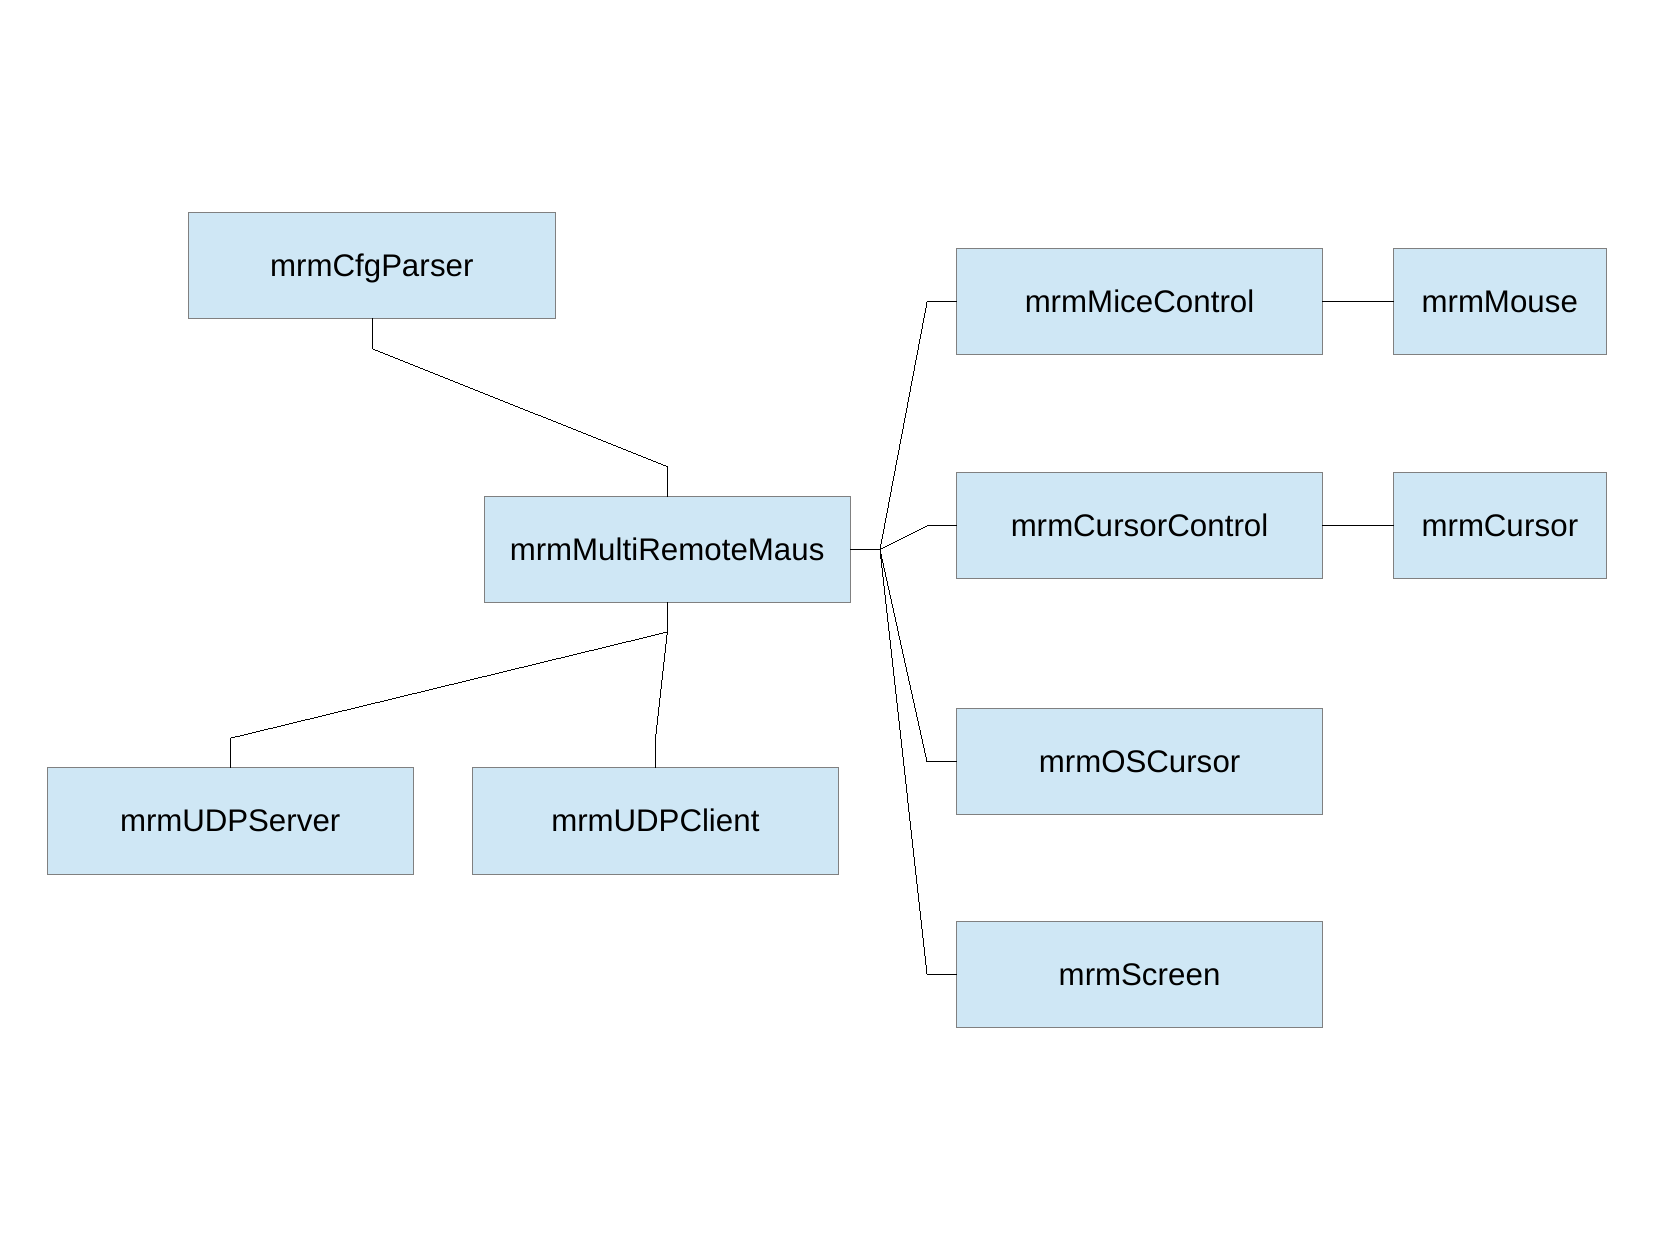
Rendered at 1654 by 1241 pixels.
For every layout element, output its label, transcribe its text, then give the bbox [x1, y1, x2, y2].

text_box mrmMiceControl [956, 248, 1323, 355]
text_box mrmOSCursor [956, 708, 1323, 815]
text_box mrmMultiRemoteMaus [484, 496, 851, 603]
text_box mrmCursor [1393, 472, 1607, 579]
text_box mrmCfgParser [188, 212, 556, 319]
text_box mrmScreen [956, 921, 1323, 1028]
text_box mrmUDPServer [47, 767, 414, 875]
text_box mrmMouse [1393, 248, 1607, 355]
text_box mrmCursorControl [956, 472, 1323, 579]
text_box mrmUDPClient [472, 767, 839, 875]
